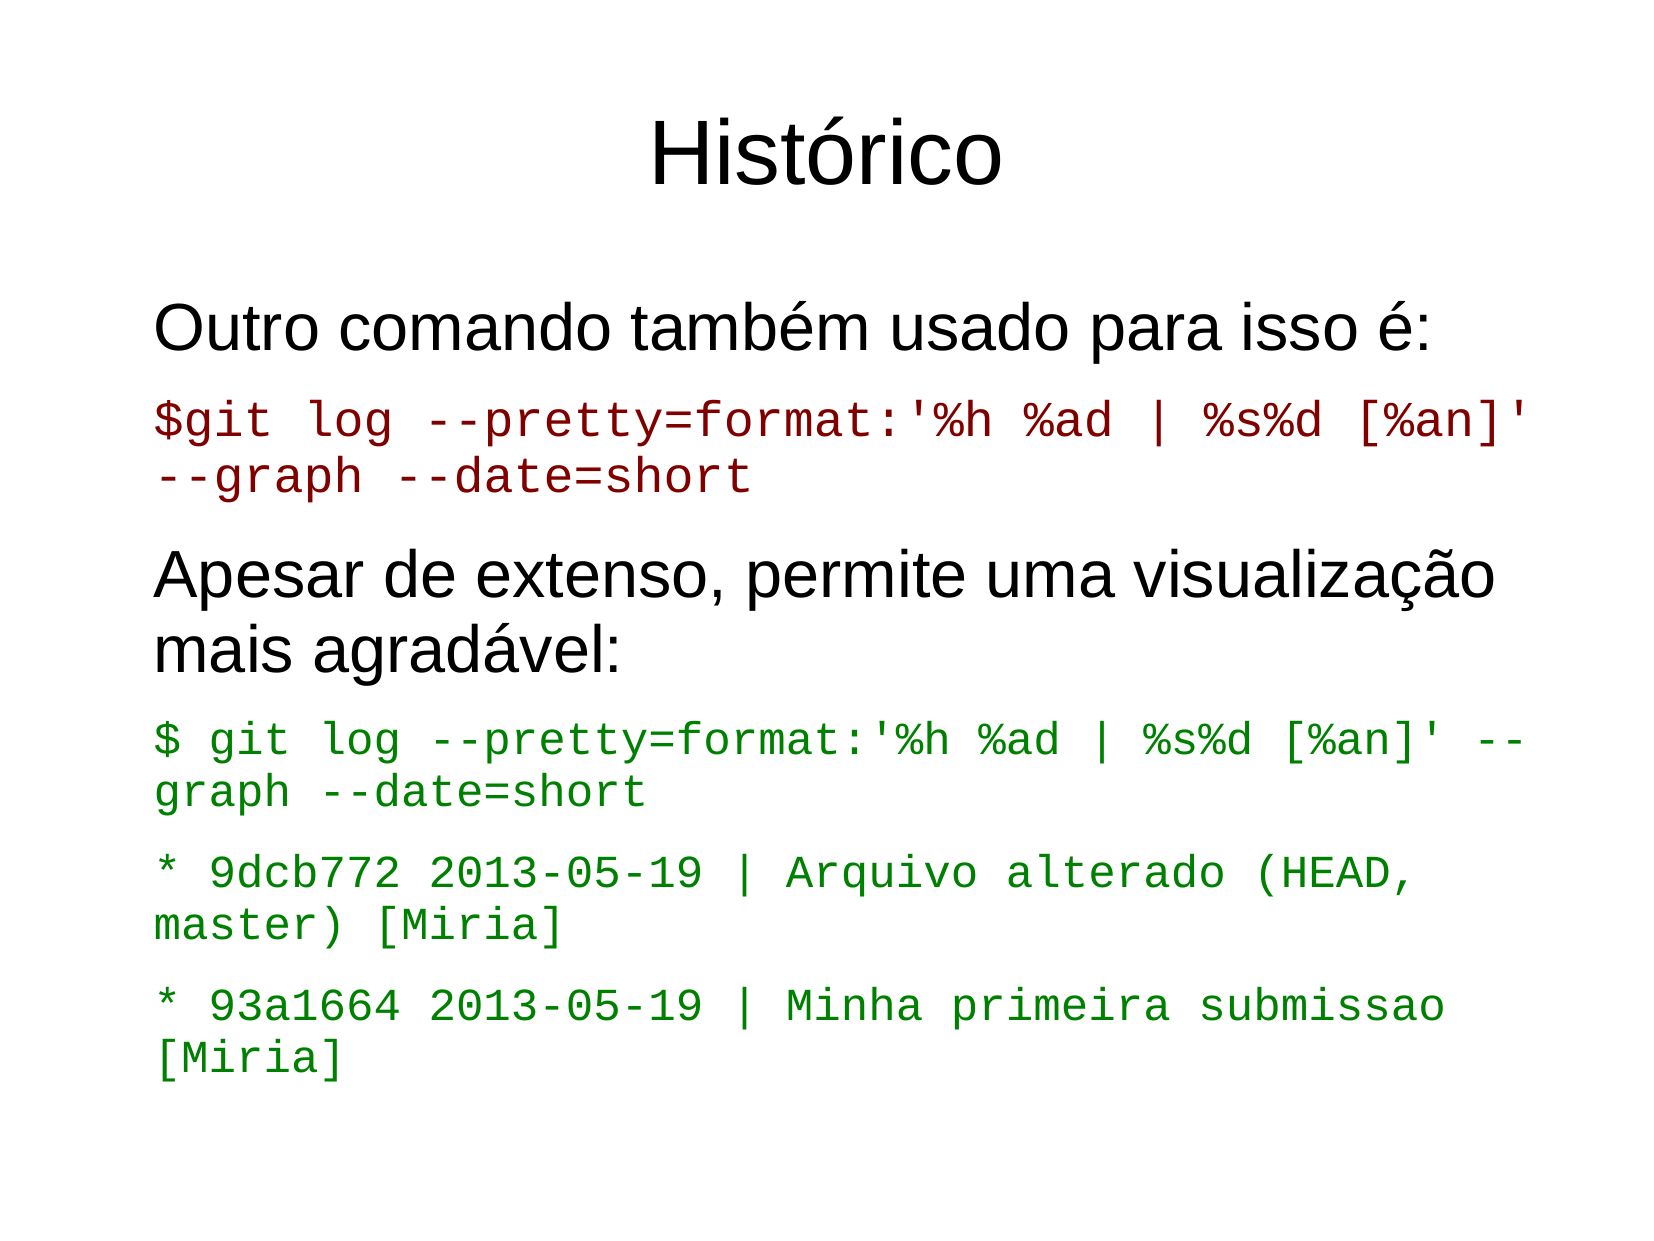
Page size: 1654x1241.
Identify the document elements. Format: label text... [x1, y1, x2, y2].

list Outro comando também usado para isso é: $git log --pretty=format:'%h %ad | %s%d [%an]' --graph --date=short Apesar de extenso, permite uma visualização mais agradável: $ git log --pretty=format:'%h %ad | %s%d [%an]' --graph --date=short * 9dcb772 2013-05-19 | Arquivo alterado (HEAD, master) [Miria] * 93a1664 2013-05-19 | Minha primeira submissao [Miria] [82, 290, 1538, 1193]
title Histórico [82, 49, 1571, 257]
